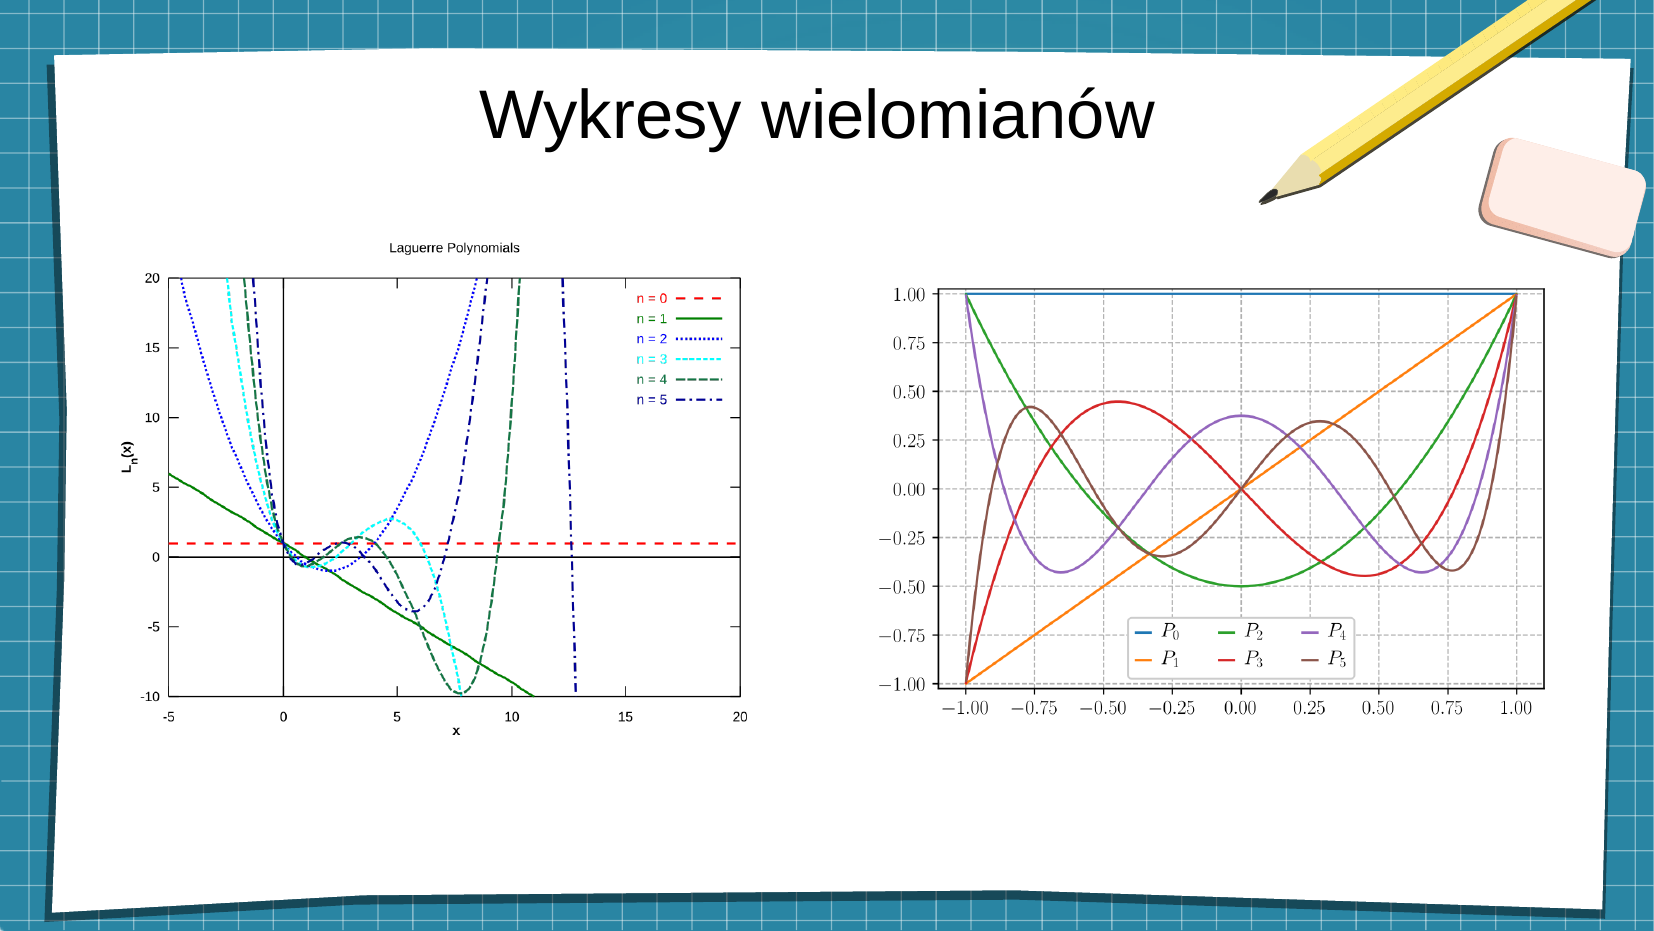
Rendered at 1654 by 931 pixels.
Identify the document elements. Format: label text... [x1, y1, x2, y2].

title Wykresy wielomianów [82, 37, 1571, 193]
picture [856, 265, 1565, 739]
picture [93, 217, 768, 758]
